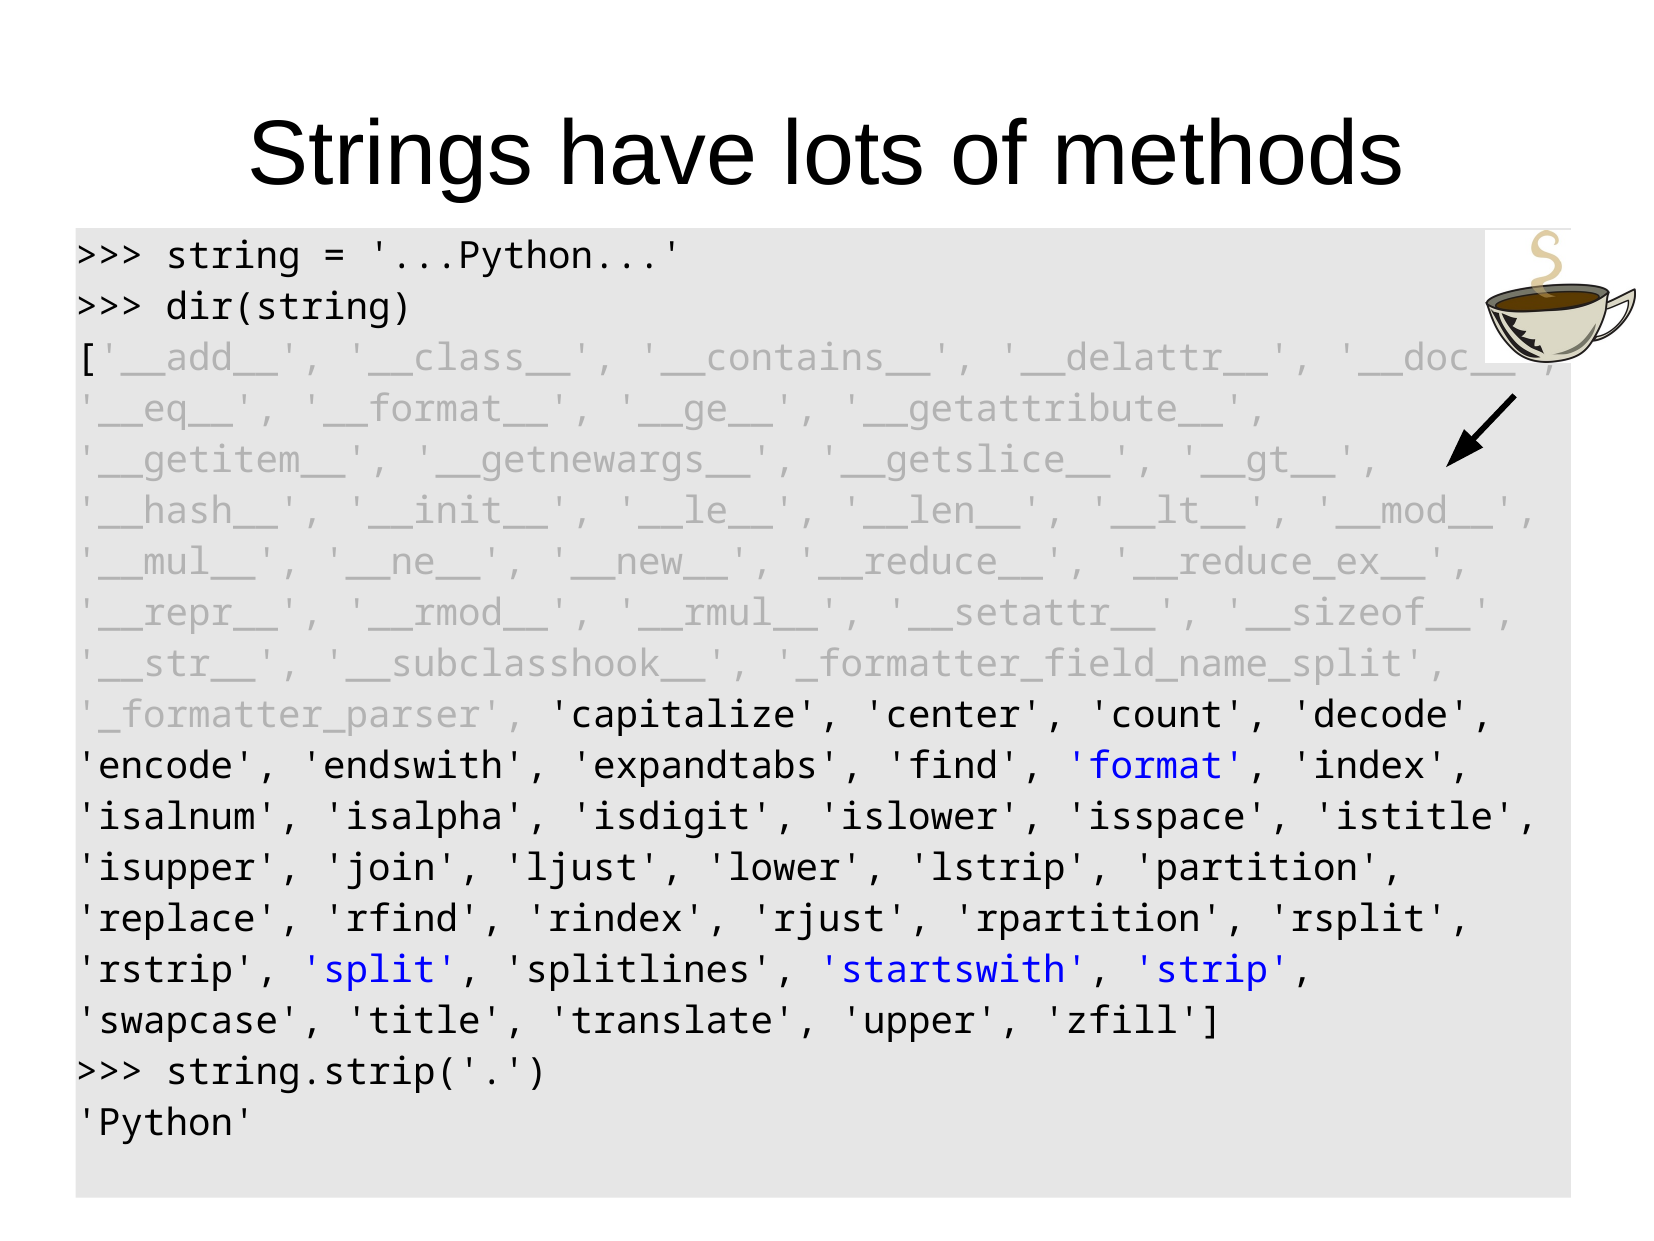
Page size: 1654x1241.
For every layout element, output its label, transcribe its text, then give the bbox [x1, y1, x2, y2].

text_box >>> string = '...Python...' >>> dir(string) ['__add__', '__class__', '__contains__', '__delattr__', '__doc__', '__eq__', '__format__', '__ge__', '__getattribute__', '__getitem__', '__getnewargs__', '__getslice__', '__gt__', '__hash__', '__init__', '__le__', '__len__', '__lt__', '__mod__', '__mul__', '__ne__', '__new__', '__reduce__', '__reduce_ex__', '__repr__', '__rmod__', '__rmul__', '__setattr__', '__sizeof__', '__str__', '__subclasshook__', '_formatter_field_name_split', '_formatter_parser', 'capitalize', 'center', 'count', 'decode', 'encode', 'endswith', 'expandtabs', 'find', 'format', 'index', 'isalnum', 'isalpha', 'isdigit', 'islower', 'isspace', 'istitle', 'isupper', 'join', 'ljust', 'lower', 'lstrip', 'partition', 'replace', 'rfind', 'rindex', 'rjust', 'rpartition', 'rsplit', 'rstrip', 'split', 'splitlines', 'startswith', 'strip', 'swapcase', 'title', 'translate', 'upper', 'zfill'] >>> string.strip('.') 'Python' [75, 256, 1571, 1170]
title Strings have lots of methods [82, 49, 1571, 228]
picture [1485, 230, 1636, 363]
